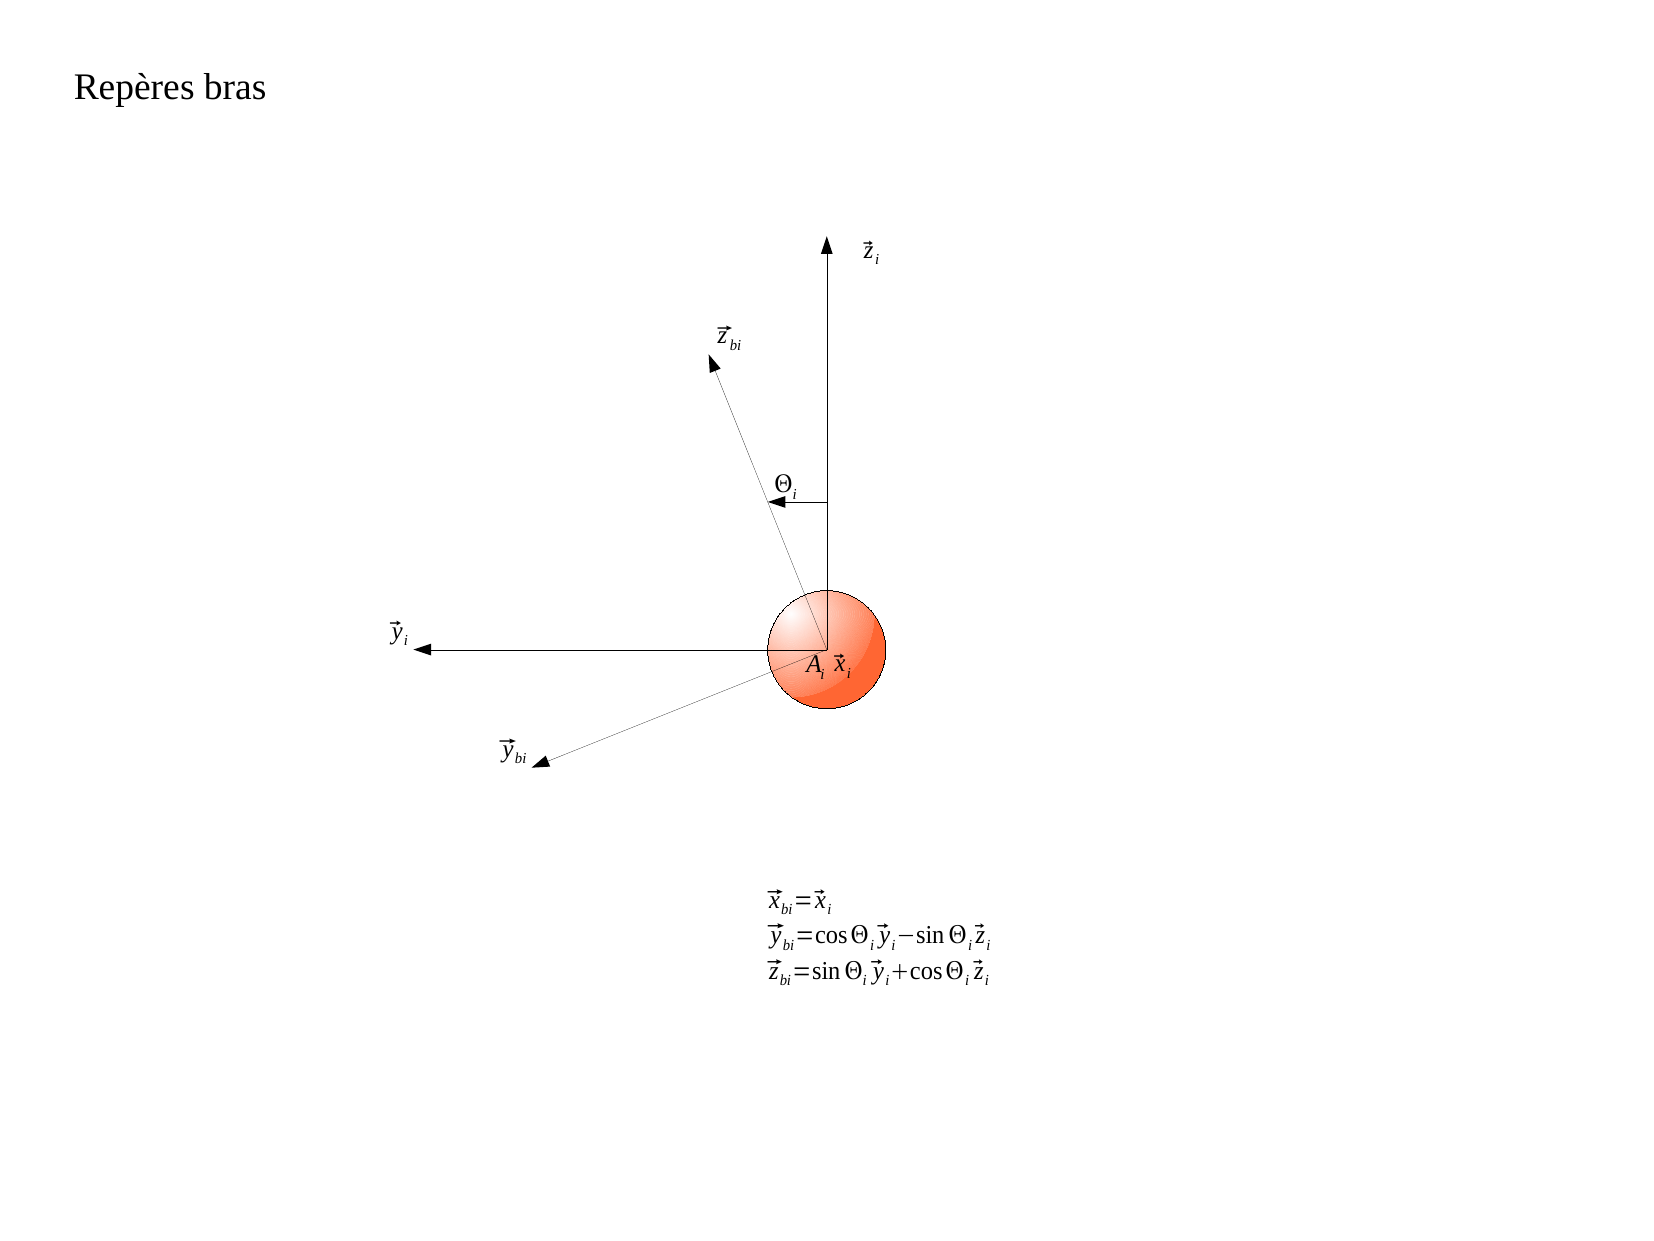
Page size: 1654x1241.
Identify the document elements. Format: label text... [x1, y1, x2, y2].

text_box [772, 590, 886, 709]
chart [767, 468, 804, 502]
text_box [806, 590, 827, 647]
chart [759, 885, 997, 989]
chart [796, 649, 857, 684]
chart [491, 735, 532, 768]
chart [709, 321, 747, 355]
chart [382, 616, 414, 650]
chart [856, 236, 885, 269]
text_box Repères bras [59, 59, 1093, 117]
text_box [767, 651, 796, 671]
chart [796, 651, 820, 661]
text_box [767, 595, 826, 650]
